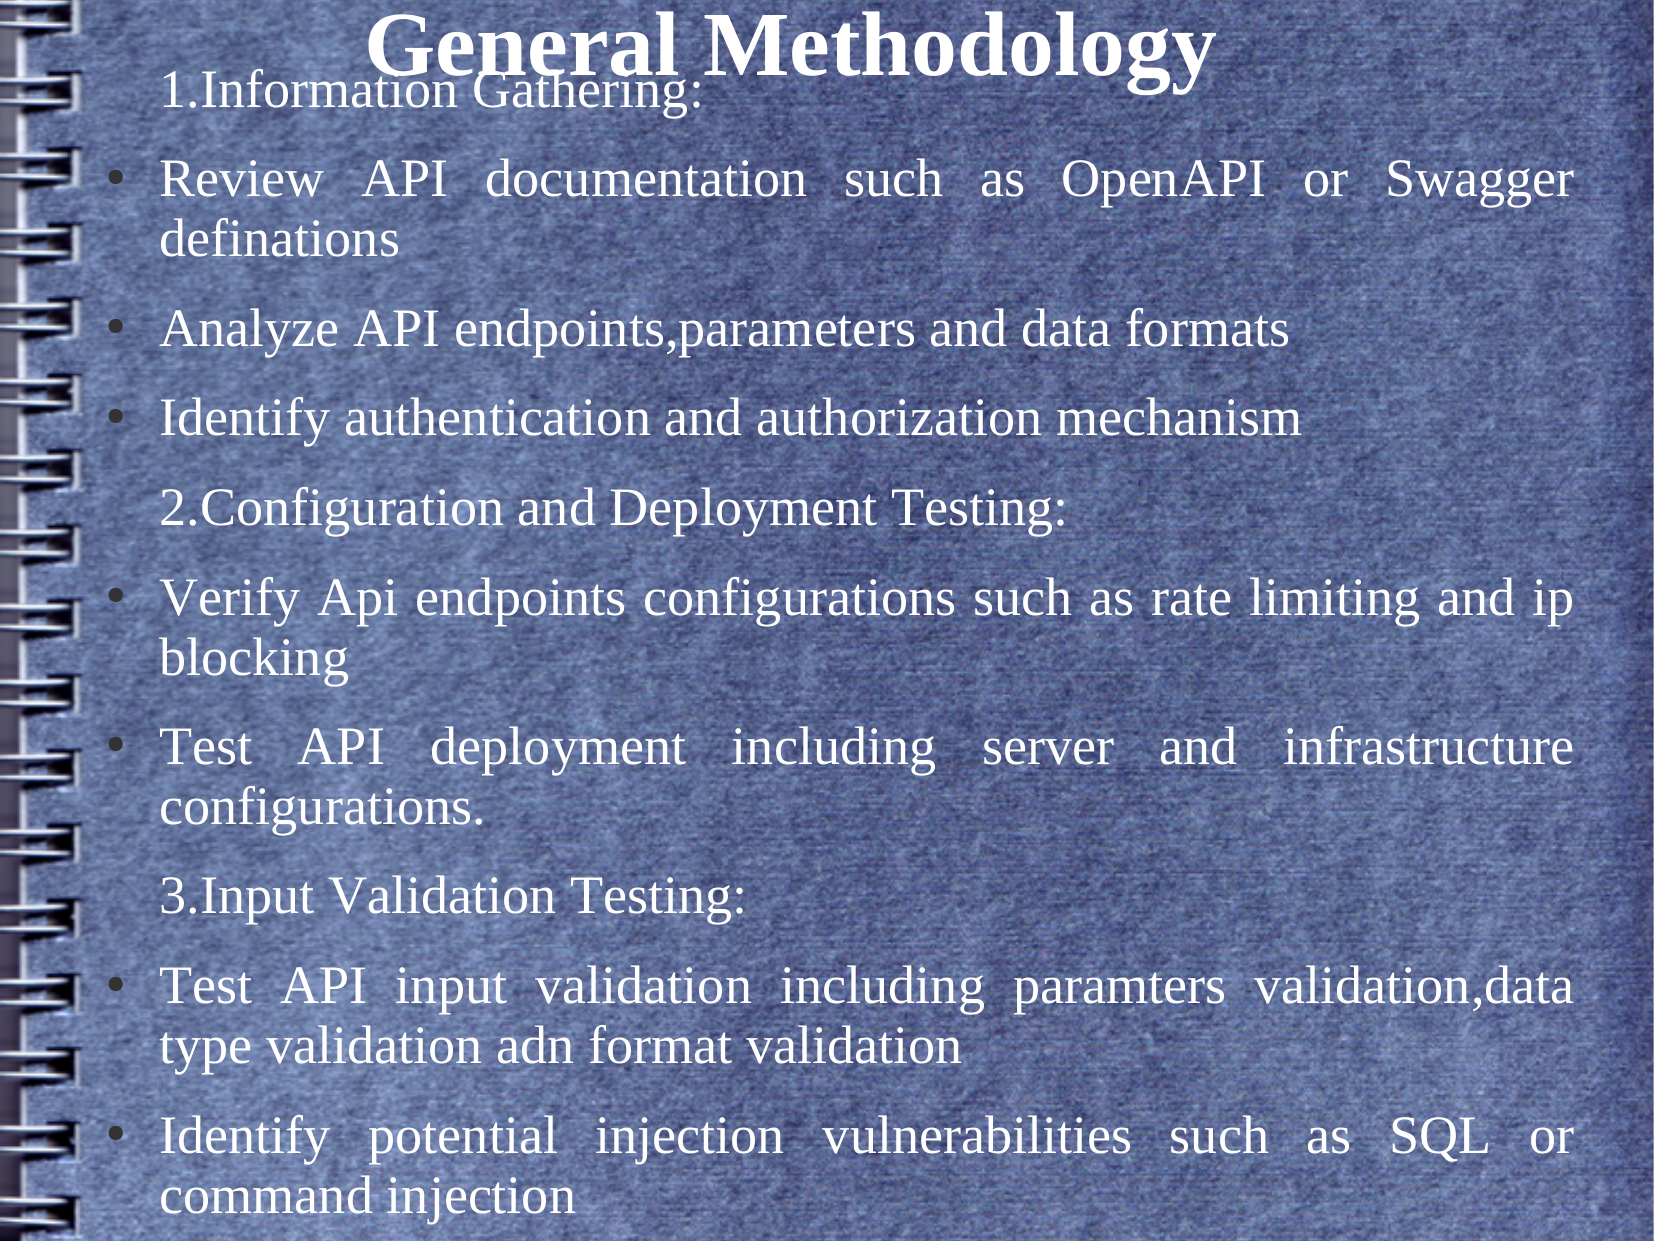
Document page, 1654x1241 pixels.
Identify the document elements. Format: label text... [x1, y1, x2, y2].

picture [0, 0, 1654, 1241]
title General Methodology [59, 0, 1548, 148]
list 1.Information Gathering: Review API documentation such as OpenAPI or Swagger definations Analyze API endpoints,parameters and data formats Identify authentication and authorization mechanism 2.Configuration and Deployment Testing: Verify Api endpoints configurations such as rate limiting and ip blocking Test API deployment including server and infrastructure configurations. 3.Input Validation Testing: Test API input validation including paramters validation,data type validation adn format validation Identify potential injection vulnerabilities such as SQL or command injection [88, 59, 1577, 1240]
